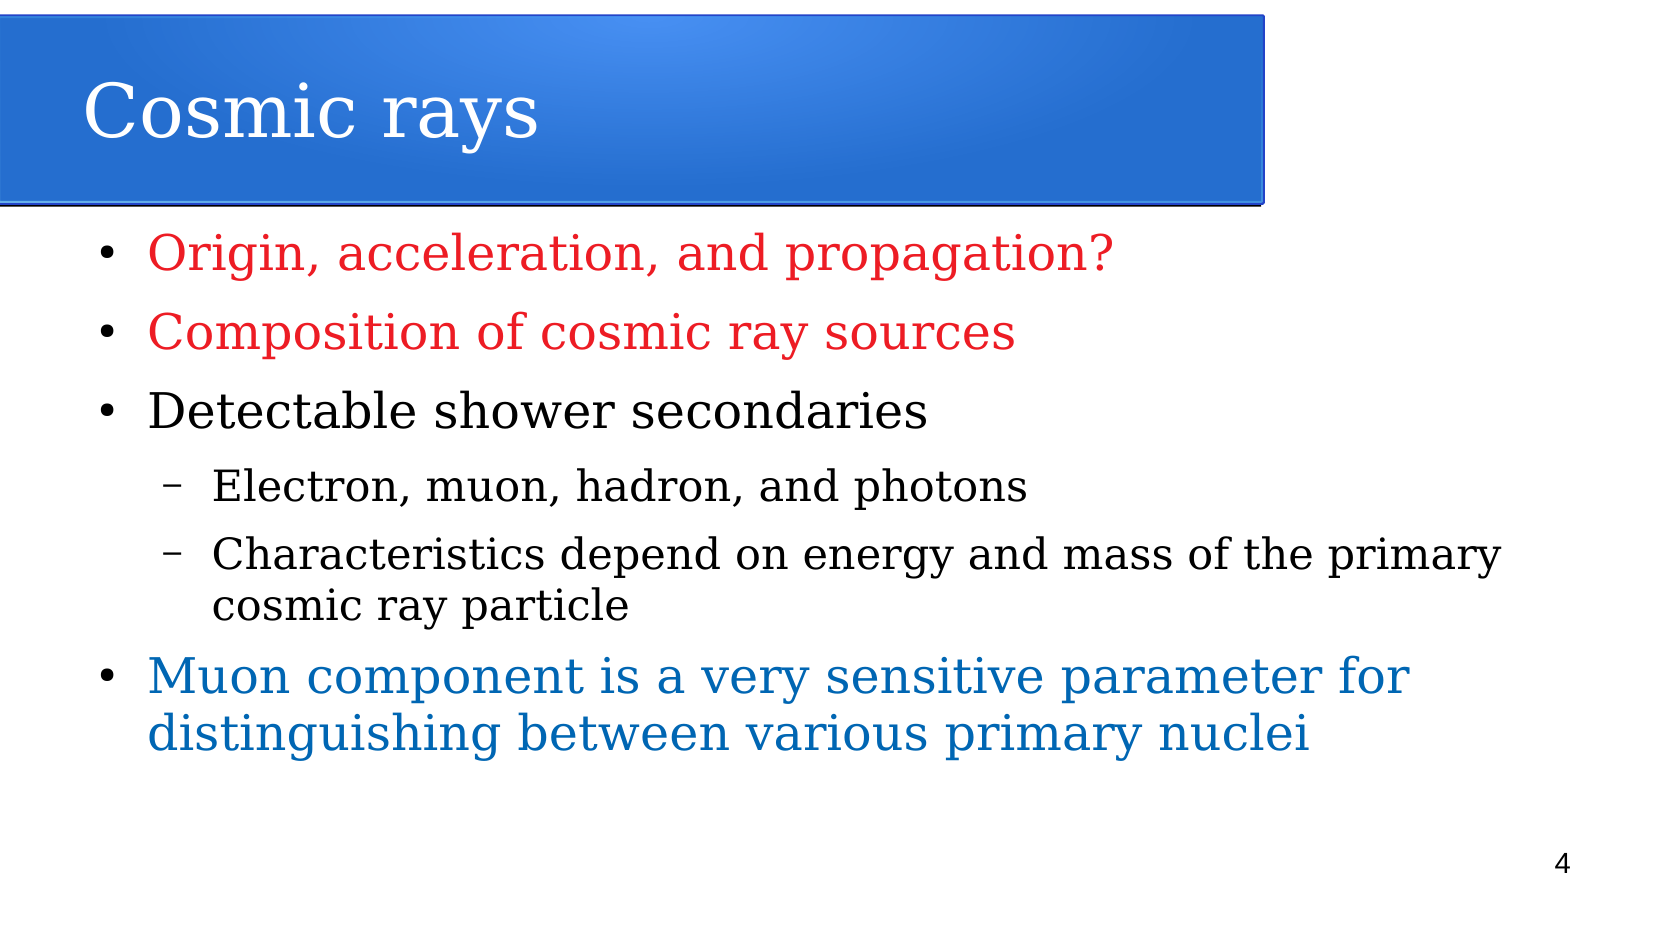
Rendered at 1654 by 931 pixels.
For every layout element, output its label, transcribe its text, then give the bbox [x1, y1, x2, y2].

list Origin, acceleration, and propagation? Composition of cosmic ray sources Detectable shower secondaries Electron, muon, hadron, and photons Characteristics depend on energy and mass of the primary cosmic ray particle Muon component is a very sensitive parameter for distinguishing between various primary nuclei [82, 224, 1571, 764]
title Cosmic rays [82, 35, 1235, 189]
